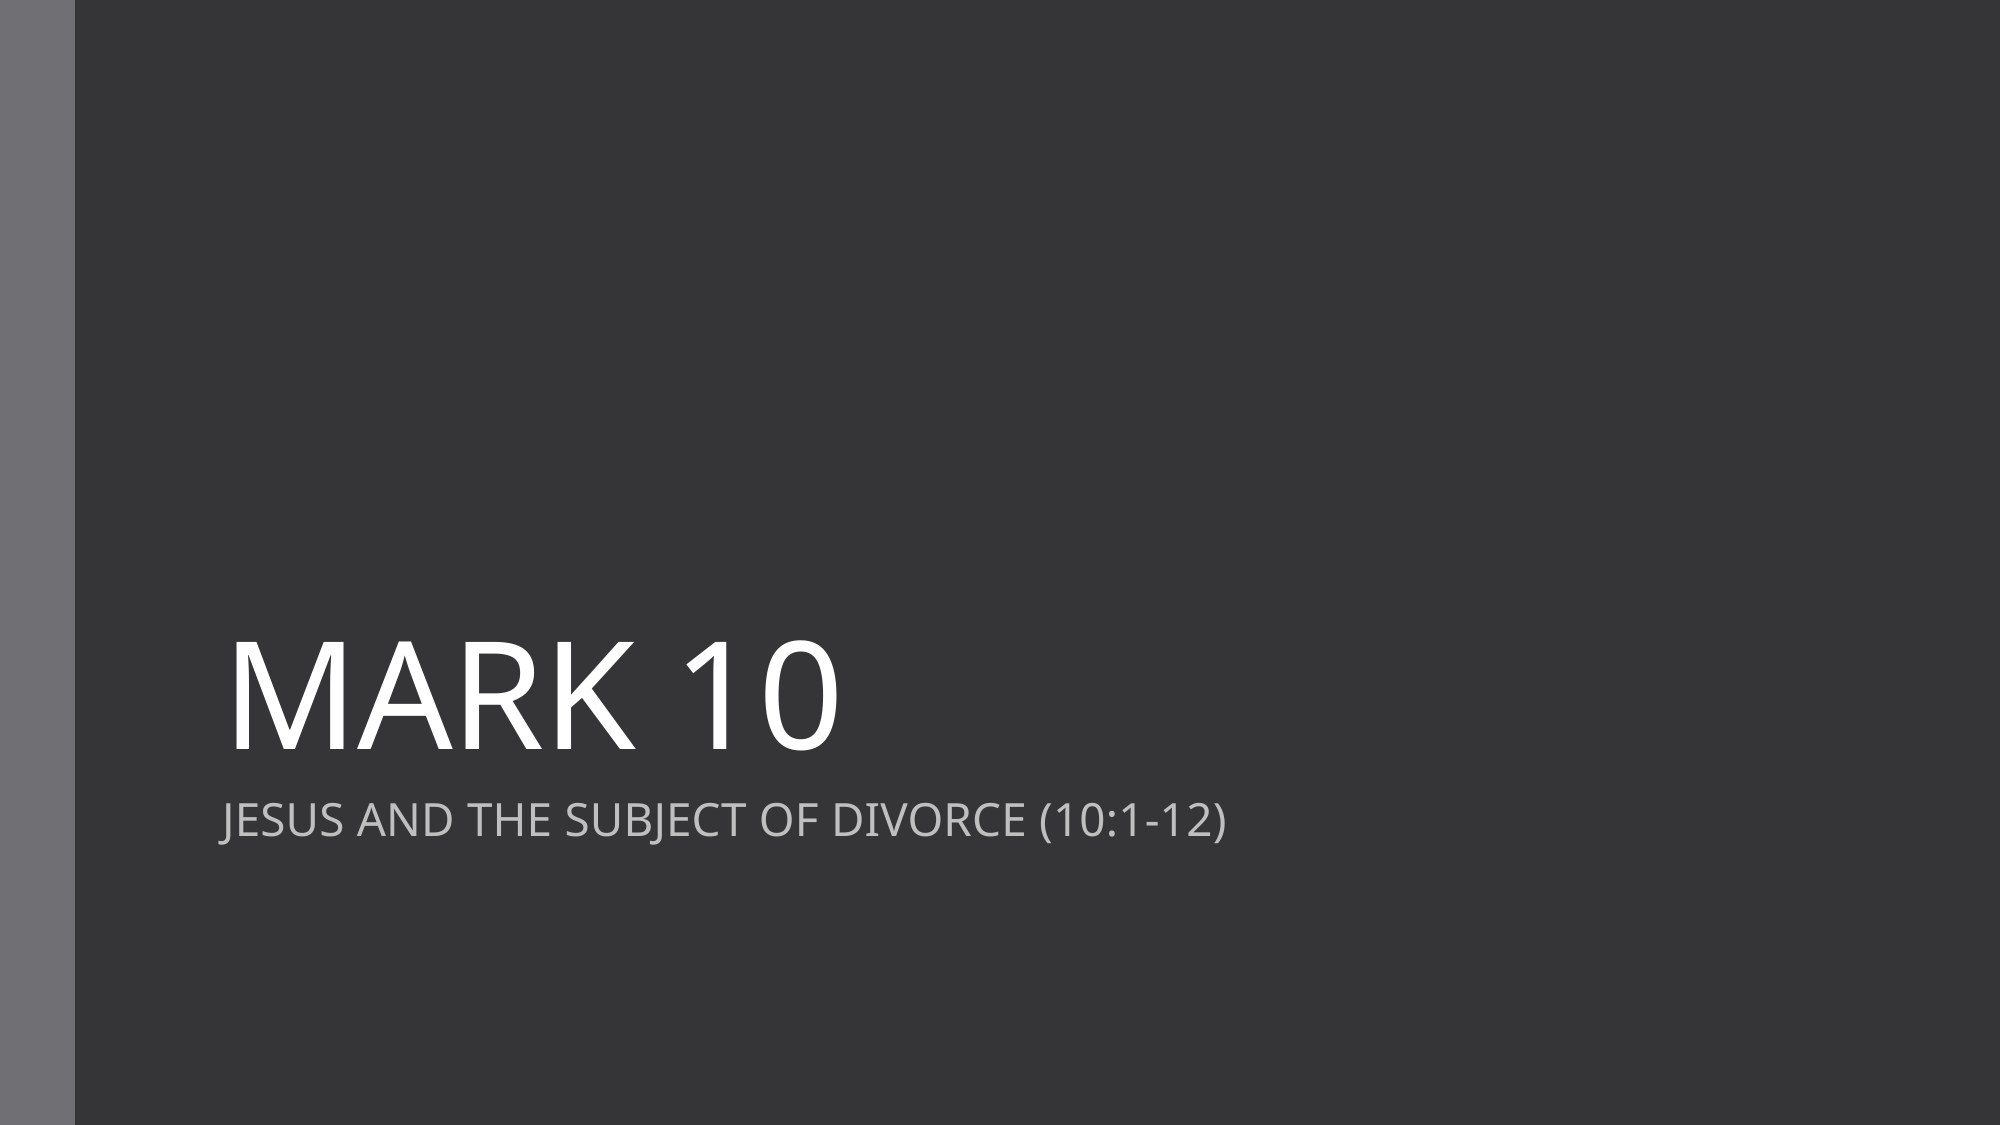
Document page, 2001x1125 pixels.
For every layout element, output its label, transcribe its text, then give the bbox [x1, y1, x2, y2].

title MARK 10 [206, 124, 1752, 787]
subtitle JESUS AND THE SUBJECT OF DIVORCE (10:1-12) [206, 787, 1752, 1066]
